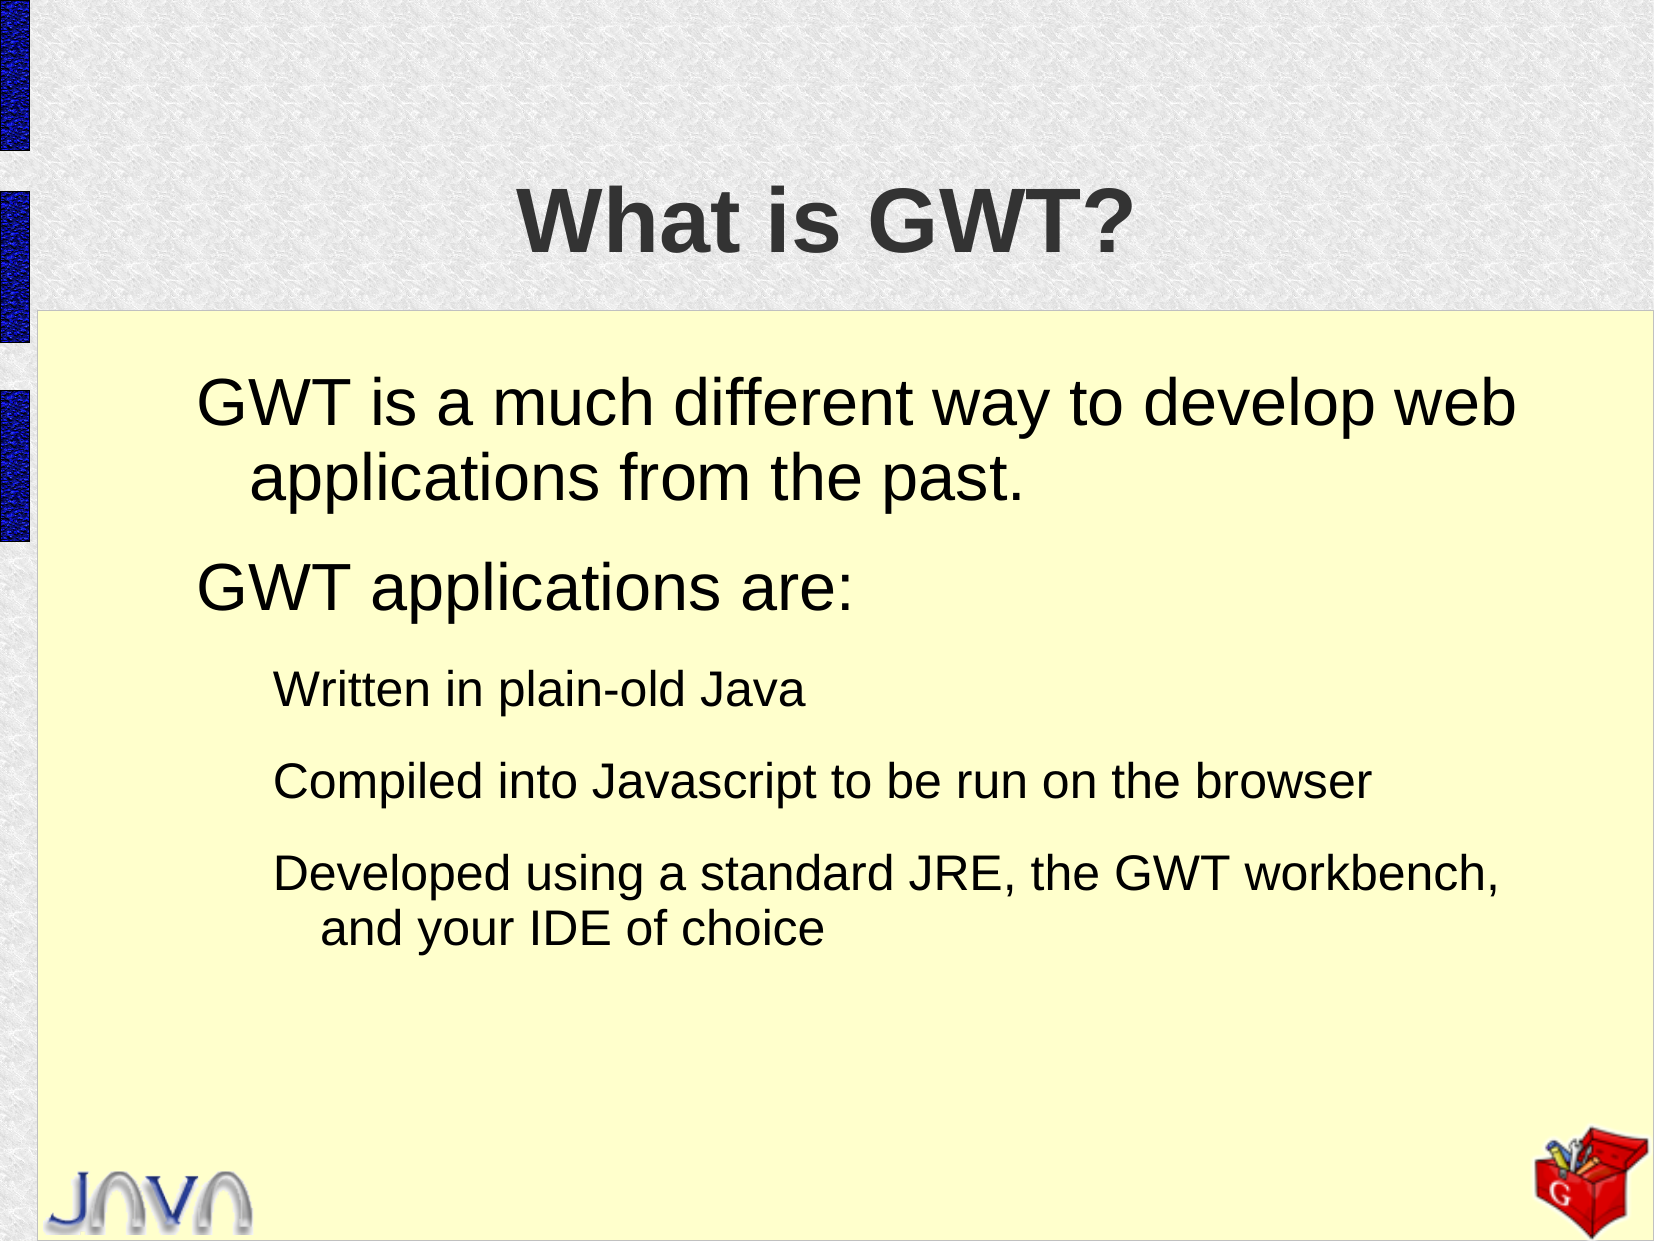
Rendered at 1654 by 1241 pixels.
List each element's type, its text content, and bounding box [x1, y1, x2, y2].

picture [1, 192, 29, 342]
picture [1525, 1118, 1654, 1241]
list GWT is a much different way to develop web applications from the past. GWT applications are: Written in plain-old Java Compiled into Javascript to be run on the browser Developed using a standard JRE, the GWT workbench, and your IDE of choice [178, 364, 1570, 1147]
picture [1, 391, 29, 541]
title What is GWT? [121, 91, 1534, 299]
picture [0, 0, 1654, 1241]
picture [43, 1162, 263, 1235]
picture [1, 1, 29, 150]
